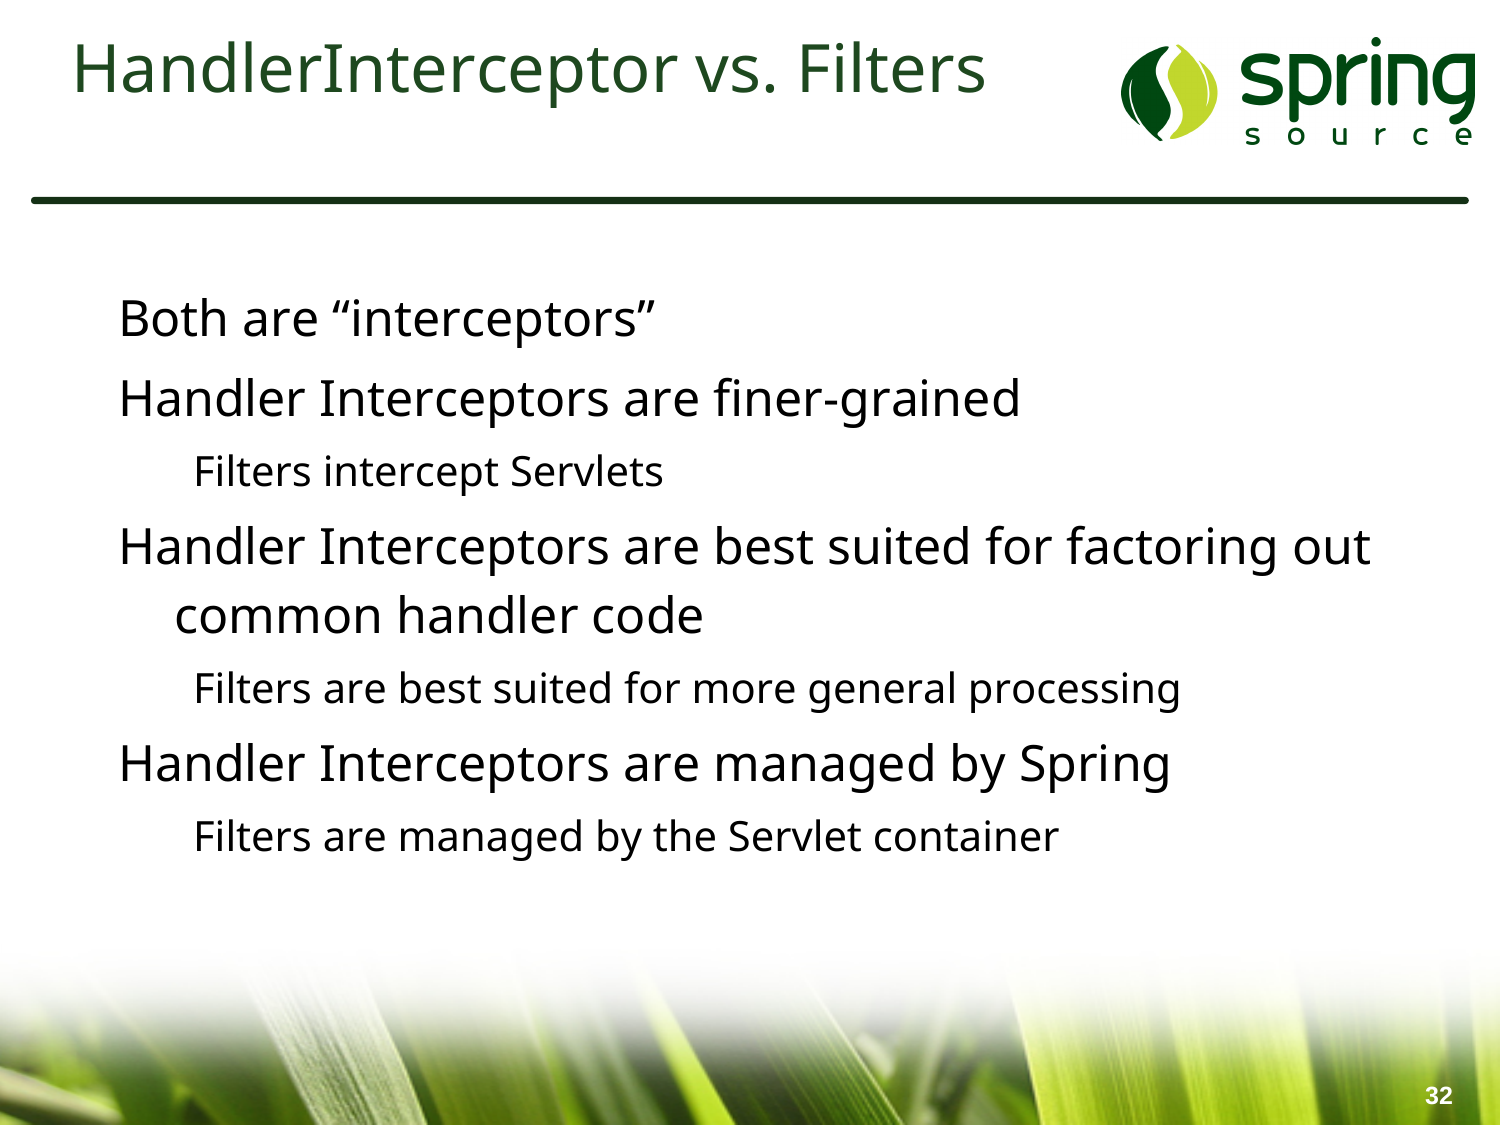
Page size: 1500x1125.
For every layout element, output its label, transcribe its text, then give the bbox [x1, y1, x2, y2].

list Both are “interceptors” Handler Interceptors are finer-grained Filters intercept Servlets Handler Interceptors are best suited for factoring out common handler code Filters are best suited for more general processing Handler Interceptors are managed by Spring Filters are managed by the Servlet container [103, 275, 1394, 938]
picture [1121, 37, 1475, 145]
title HandlerInterceptor vs. Filters [56, 13, 1089, 176]
picture [0, 944, 1500, 1125]
